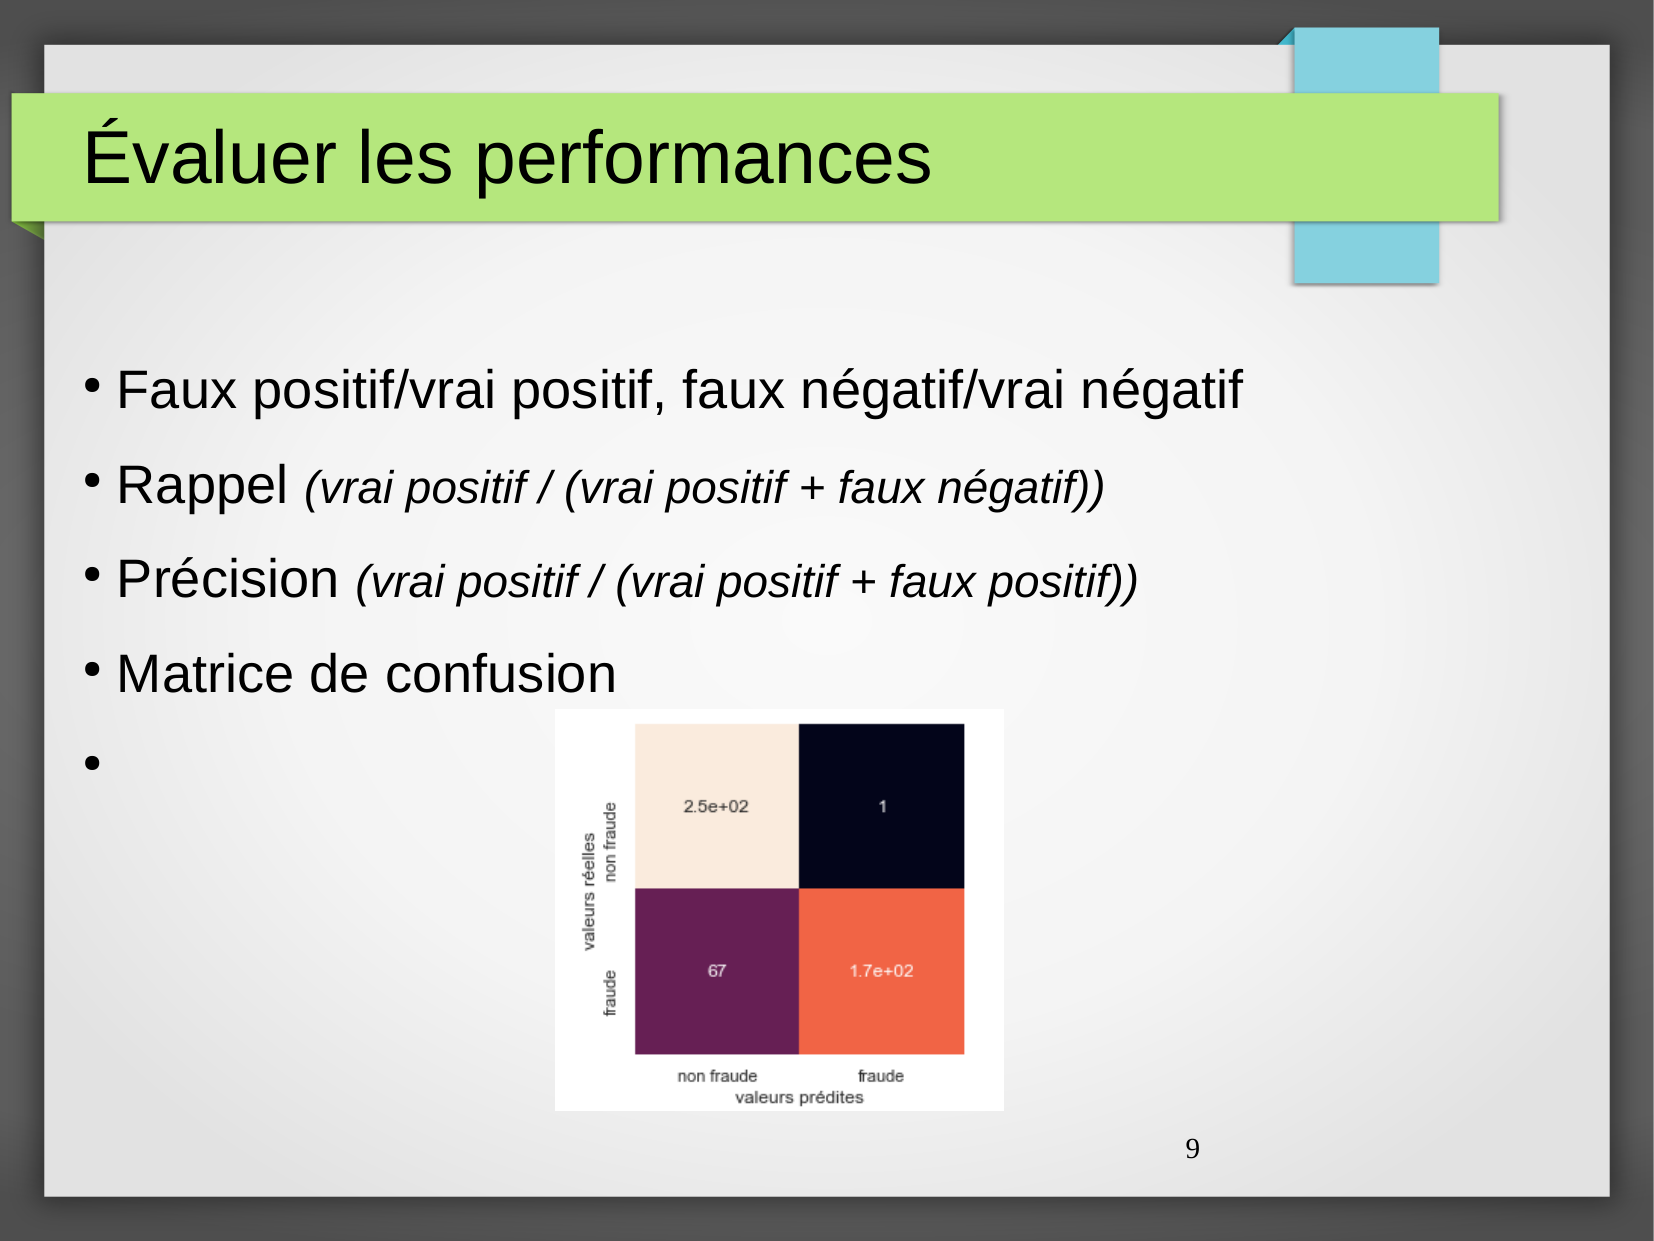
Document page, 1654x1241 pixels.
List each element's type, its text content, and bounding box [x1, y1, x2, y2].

picture [555, 709, 1004, 1111]
title Évaluer les performances [82, 94, 1264, 213]
list Faux positif/vrai positif, faux négatif/vrai négatif Rappel (vrai positif / (vrai positif + faux négatif)) Précision (vrai positif / (vrai positif + faux positif)) Matrice de confusion [82, 259, 1571, 980]
text_box [1185, 1129, 1571, 1216]
